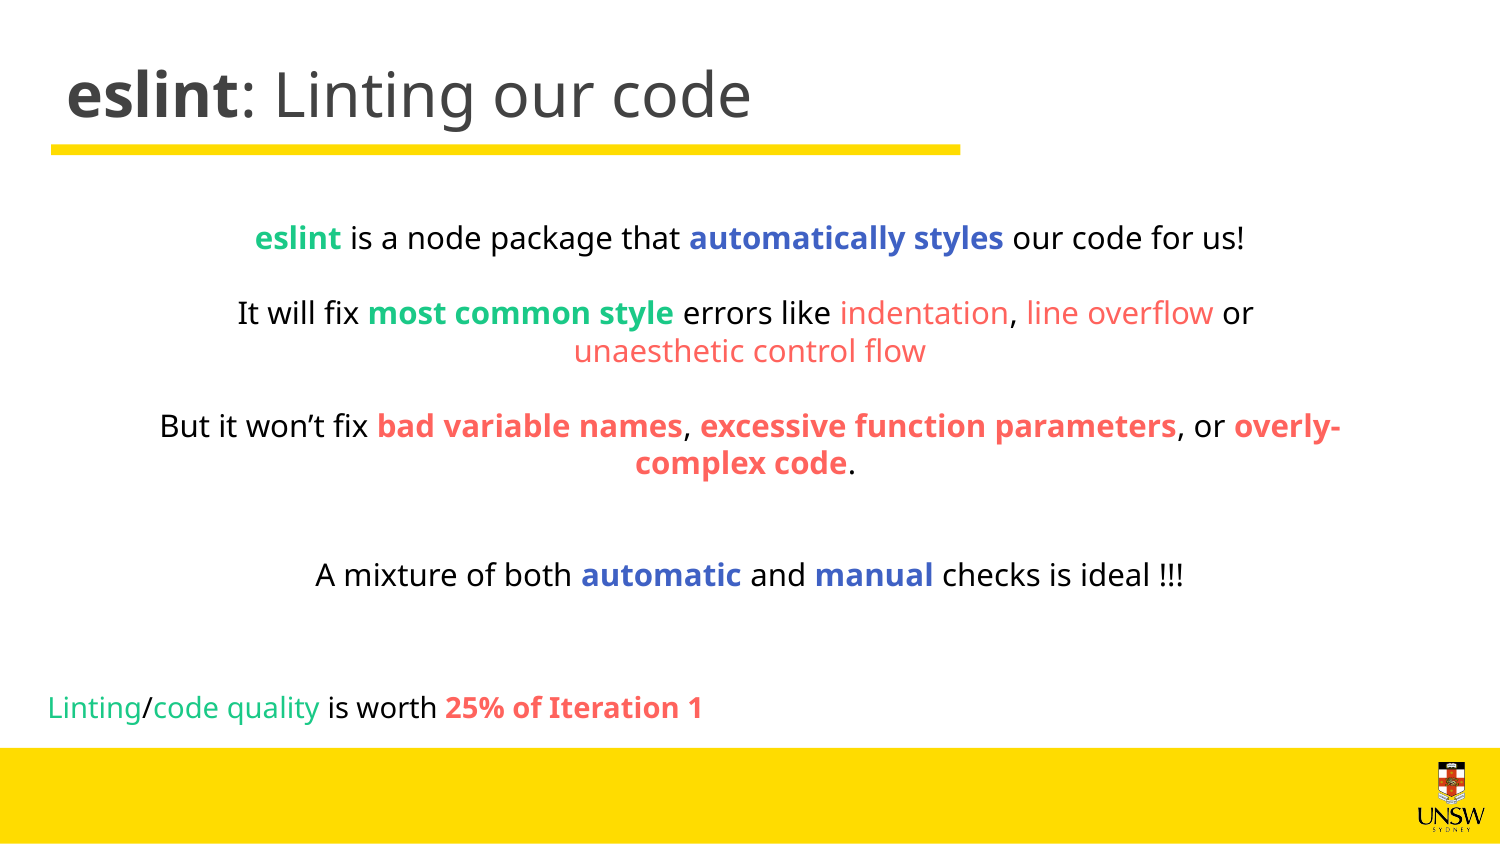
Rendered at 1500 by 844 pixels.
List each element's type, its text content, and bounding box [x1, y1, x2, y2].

text_box eslint: Linting our code [51, 24, 1449, 145]
text_box Linting/code quality is worth 25% of Iteration 1 [32, 674, 1208, 740]
text_box [51, 144, 961, 156]
picture [1418, 762, 1485, 832]
text_box eslint is a node package that automatically styles our code for us! It will fix most common style errors like indentation, line overflow or unaesthetic control flow But it won’t fix bad variable names, excessive function parameters, or overly-complex code. A mixture of both automatic and manual checks is ideal !!! [105, 203, 1394, 609]
